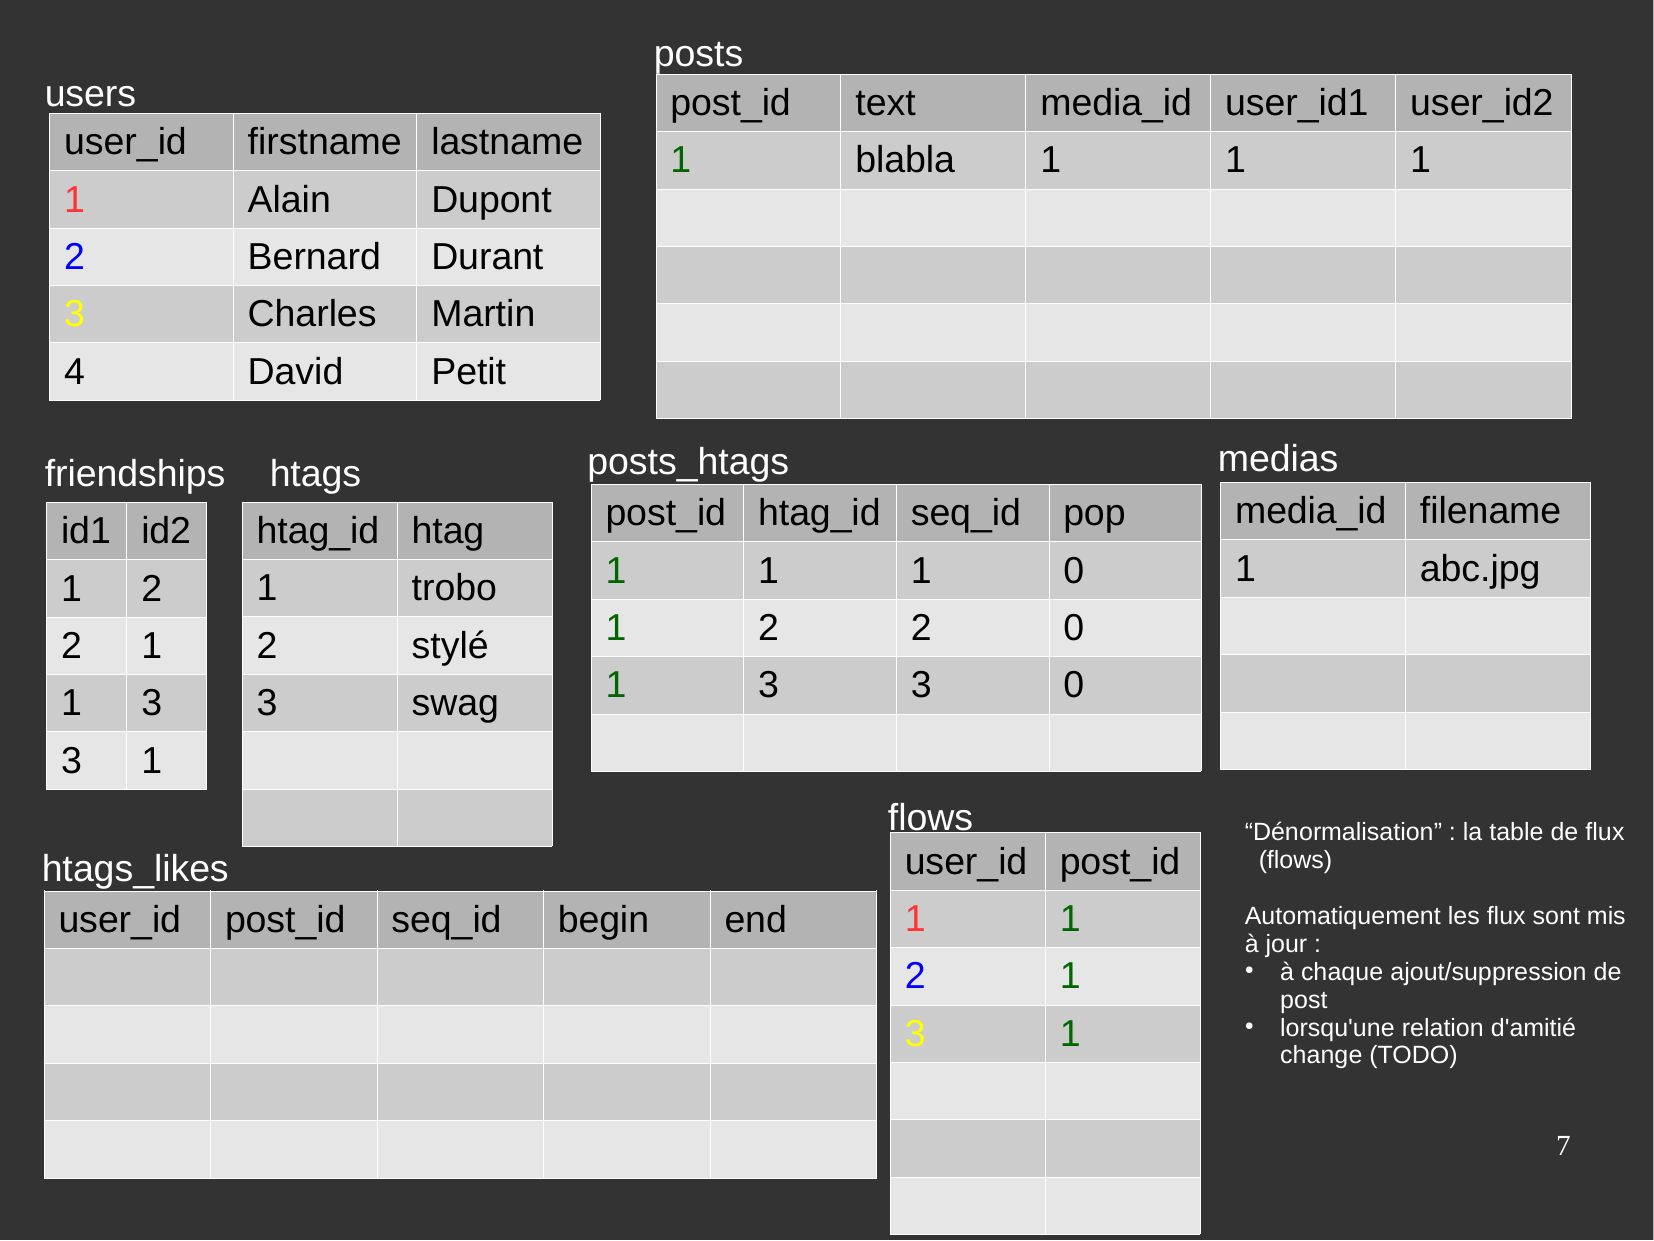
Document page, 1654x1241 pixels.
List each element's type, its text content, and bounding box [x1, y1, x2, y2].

text_box users [30, 64, 301, 122]
table_cell [211, 1064, 377, 1120]
table_cell Bernard [234, 229, 416, 285]
table_cell Martin [417, 286, 600, 342]
table_cell abc.jpg [1406, 540, 1590, 597]
table_cell [243, 790, 397, 846]
table_cell [711, 1121, 876, 1178]
table_cell 1 [47, 675, 126, 731]
table_cell [1211, 362, 1395, 418]
table_cell Alain [234, 171, 416, 228]
table_cell Petit [417, 343, 600, 400]
table_cell 1 [47, 560, 126, 617]
table_header filename [1406, 483, 1590, 539]
table_cell 3 [243, 675, 397, 731]
table_cell 3 [50, 286, 233, 342]
table_cell [1211, 247, 1395, 303]
table_header media_id [1221, 483, 1405, 539]
table_cell Dupont [417, 171, 600, 228]
table_header begin [544, 892, 710, 948]
text_box medias [1203, 429, 1354, 487]
table_header firstname [234, 114, 416, 170]
table_cell [378, 949, 543, 1005]
table_header user_id1 [1211, 75, 1395, 131]
table_cell stylé [398, 617, 552, 674]
table_cell [1026, 247, 1210, 303]
table_cell [1396, 362, 1571, 418]
table_cell [657, 190, 840, 246]
text_box “Dénormalisation” : la table de flux (flows) Automatiquement les flux sont mis à jour : à chaque ajout/suppression de post lorsqu'une relation d'amitié change (TODO) [1230, 810, 1643, 1105]
table_cell 1 [897, 542, 1049, 599]
table_cell [657, 304, 840, 361]
table_header htag [398, 503, 552, 559]
table_cell [45, 1006, 210, 1063]
table_cell [1050, 715, 1201, 771]
table_cell 1 [1221, 540, 1405, 597]
text_box flows [873, 789, 988, 846]
table_cell 1 [127, 618, 206, 674]
table_cell Durant [417, 229, 600, 285]
table_cell [711, 1064, 876, 1120]
table_cell 0 [1050, 600, 1201, 656]
table_cell [1046, 1120, 1200, 1177]
text_box friendships [30, 444, 255, 502]
table_cell 1 [592, 657, 743, 714]
table_header htag_id [744, 485, 896, 541]
table_cell [544, 949, 710, 1005]
table_header pop [1050, 485, 1201, 541]
table_cell 3 [744, 657, 896, 714]
table_cell [1406, 713, 1590, 769]
table_cell [1396, 304, 1571, 361]
table_cell [1026, 190, 1210, 246]
table_cell [657, 362, 840, 418]
table_cell 2 [744, 600, 896, 656]
table_cell 1 [243, 560, 397, 616]
table_cell [841, 304, 1025, 361]
table_cell [544, 1006, 710, 1063]
table_header end [711, 892, 876, 948]
text_box posts_htags [572, 432, 805, 490]
table_cell 1 [592, 600, 743, 656]
table_cell [45, 949, 210, 1005]
table_cell [1396, 190, 1571, 246]
table_cell [1046, 1063, 1200, 1119]
table_cell [211, 949, 377, 1005]
table_header seq_id [378, 892, 543, 948]
table_cell 3 [891, 1006, 1045, 1062]
table_cell [744, 715, 896, 771]
table_header user_id2 [1396, 75, 1571, 131]
table_cell [378, 1121, 543, 1178]
table_header text [841, 75, 1025, 131]
table_cell [1046, 1178, 1200, 1234]
table_cell [1406, 598, 1590, 654]
table_cell [544, 1064, 710, 1120]
table_cell [891, 1178, 1045, 1234]
table_cell [711, 949, 876, 1005]
table_cell [1026, 362, 1210, 418]
table_cell [45, 1064, 210, 1120]
table_cell [398, 790, 552, 846]
table_cell [841, 247, 1025, 303]
table_header user_id [891, 833, 1045, 890]
table_cell 1 [1046, 1006, 1200, 1062]
table_header seq_id [897, 485, 1049, 541]
table_cell trobo [398, 560, 552, 616]
table_cell [1396, 247, 1571, 303]
table_header post_id [592, 490, 743, 541]
table_header lastname [417, 114, 600, 170]
table_cell [841, 190, 1025, 246]
table_header post_id [211, 892, 377, 948]
text_box htags_likes [27, 840, 244, 897]
table_cell 2 [47, 618, 126, 674]
table_cell [1221, 713, 1405, 769]
table_cell David [234, 343, 416, 400]
table_cell [1211, 304, 1395, 361]
table_cell [398, 732, 552, 789]
table_cell [841, 362, 1025, 418]
table_cell [891, 1120, 1045, 1177]
table_cell 2 [50, 229, 233, 285]
table_cell blabla [841, 132, 1025, 189]
table_cell 2 [897, 600, 1049, 656]
table_cell 1 [1211, 132, 1395, 189]
table_header id2 [127, 503, 206, 559]
table_cell 1 [744, 542, 896, 599]
table_cell 1 [50, 171, 233, 228]
table_header media_id [1026, 75, 1210, 131]
table_cell [1221, 655, 1405, 712]
table_cell Charles [234, 286, 416, 342]
table_header user_id [50, 122, 233, 170]
table_cell 1 [1026, 132, 1210, 189]
table_cell [378, 1064, 543, 1120]
table_cell [1026, 304, 1210, 361]
table_header id1 [47, 503, 126, 559]
table_cell [897, 715, 1049, 771]
table_header post_id [1046, 833, 1200, 890]
table_cell 0 [1050, 657, 1201, 714]
text_box htags [255, 444, 466, 502]
table_header user_id [45, 897, 210, 948]
table_cell [1211, 190, 1395, 246]
table_cell [1221, 598, 1405, 654]
table_cell [891, 1063, 1045, 1119]
table_cell 1 [1396, 132, 1571, 189]
table_header htag_id [243, 503, 397, 559]
table_cell [592, 715, 743, 771]
table_cell [657, 247, 840, 303]
table_cell 1 [891, 891, 1045, 947]
text_box posts [639, 24, 880, 82]
table_cell 3 [127, 675, 206, 731]
table_cell 1 [1046, 891, 1200, 947]
table_cell [243, 732, 397, 789]
table_cell 2 [891, 948, 1045, 1005]
table_cell 1 [657, 132, 840, 189]
table_cell [45, 1121, 210, 1178]
table_cell [378, 1006, 543, 1063]
table_cell [544, 1121, 710, 1178]
table_header post_id [657, 82, 840, 131]
table_cell 1 [592, 542, 743, 599]
table_cell [211, 1006, 377, 1063]
table_cell 0 [1050, 542, 1201, 599]
table_cell 1 [127, 732, 206, 789]
table_cell 4 [50, 343, 233, 400]
table_cell [1406, 655, 1590, 712]
table_cell 2 [243, 617, 397, 674]
table_cell swag [398, 675, 552, 731]
table_cell 3 [897, 657, 1049, 714]
table_cell 3 [47, 732, 126, 789]
table_cell 2 [127, 560, 206, 617]
table_cell [711, 1006, 876, 1063]
table_cell [211, 1121, 377, 1178]
table_cell 1 [1046, 948, 1200, 1005]
